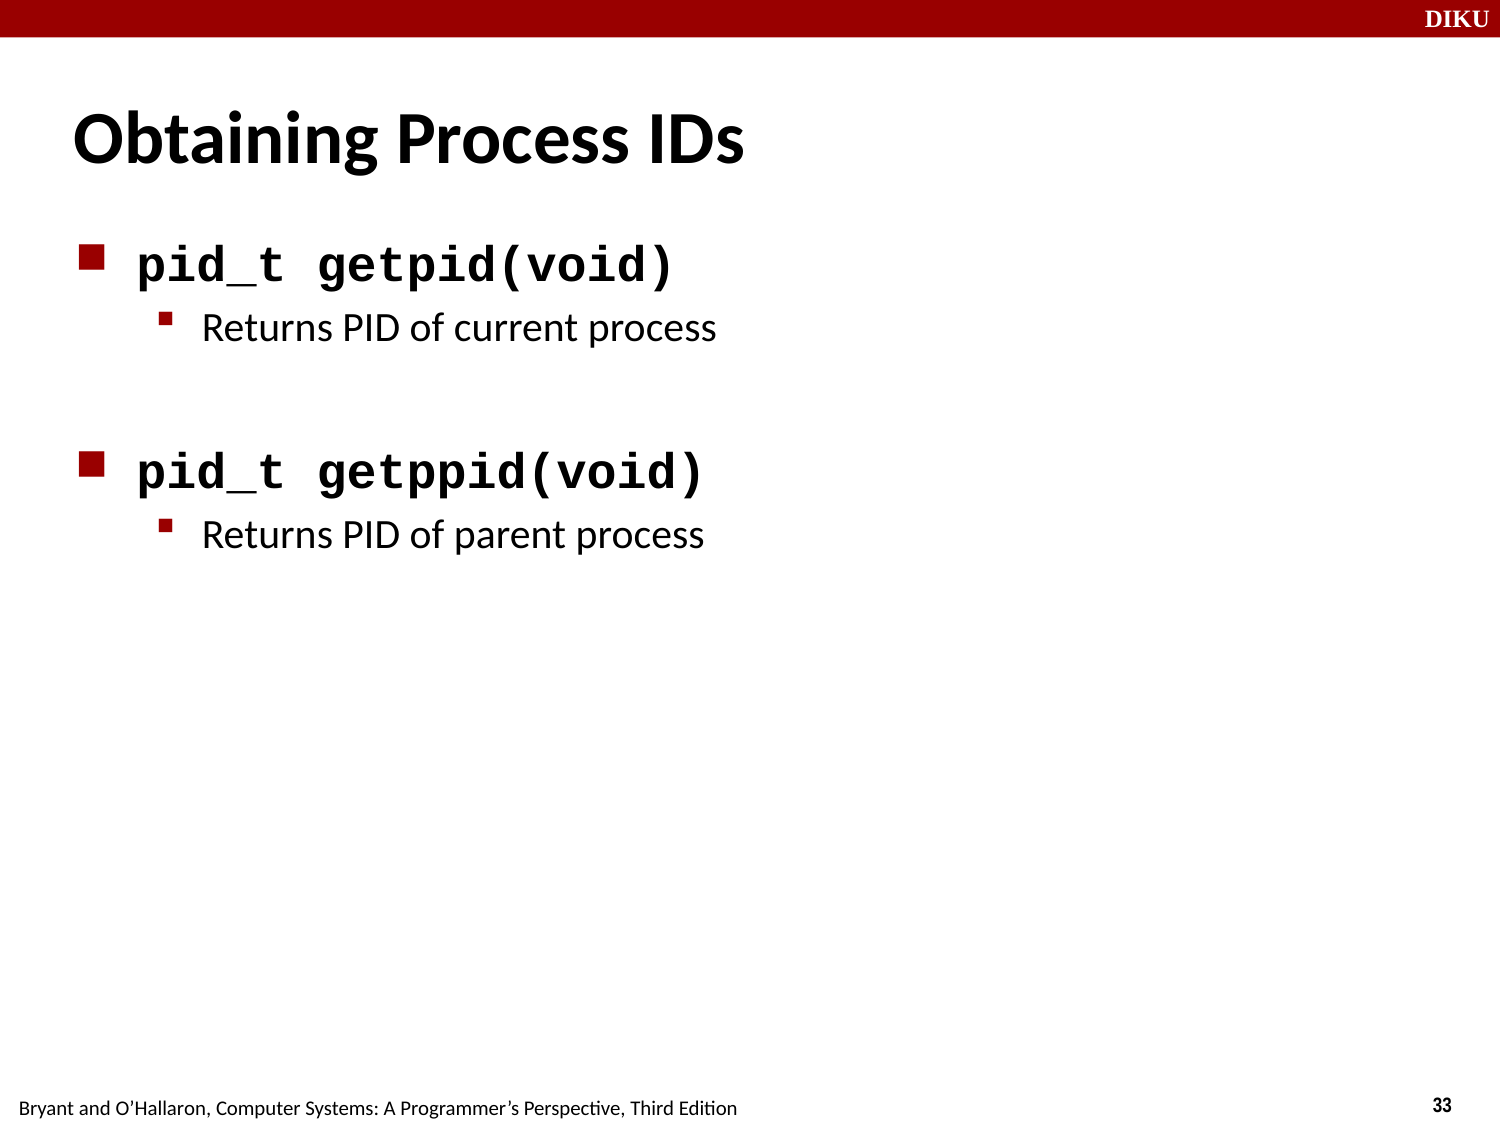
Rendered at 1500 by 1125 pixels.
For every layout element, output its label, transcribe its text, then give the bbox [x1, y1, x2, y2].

list pid_t getpid(void) Returns PID of current process pid_t getppid(void) Returns PID of parent process [65, 223, 1361, 638]
title Obtaining Process IDs [58, 71, 1304, 197]
